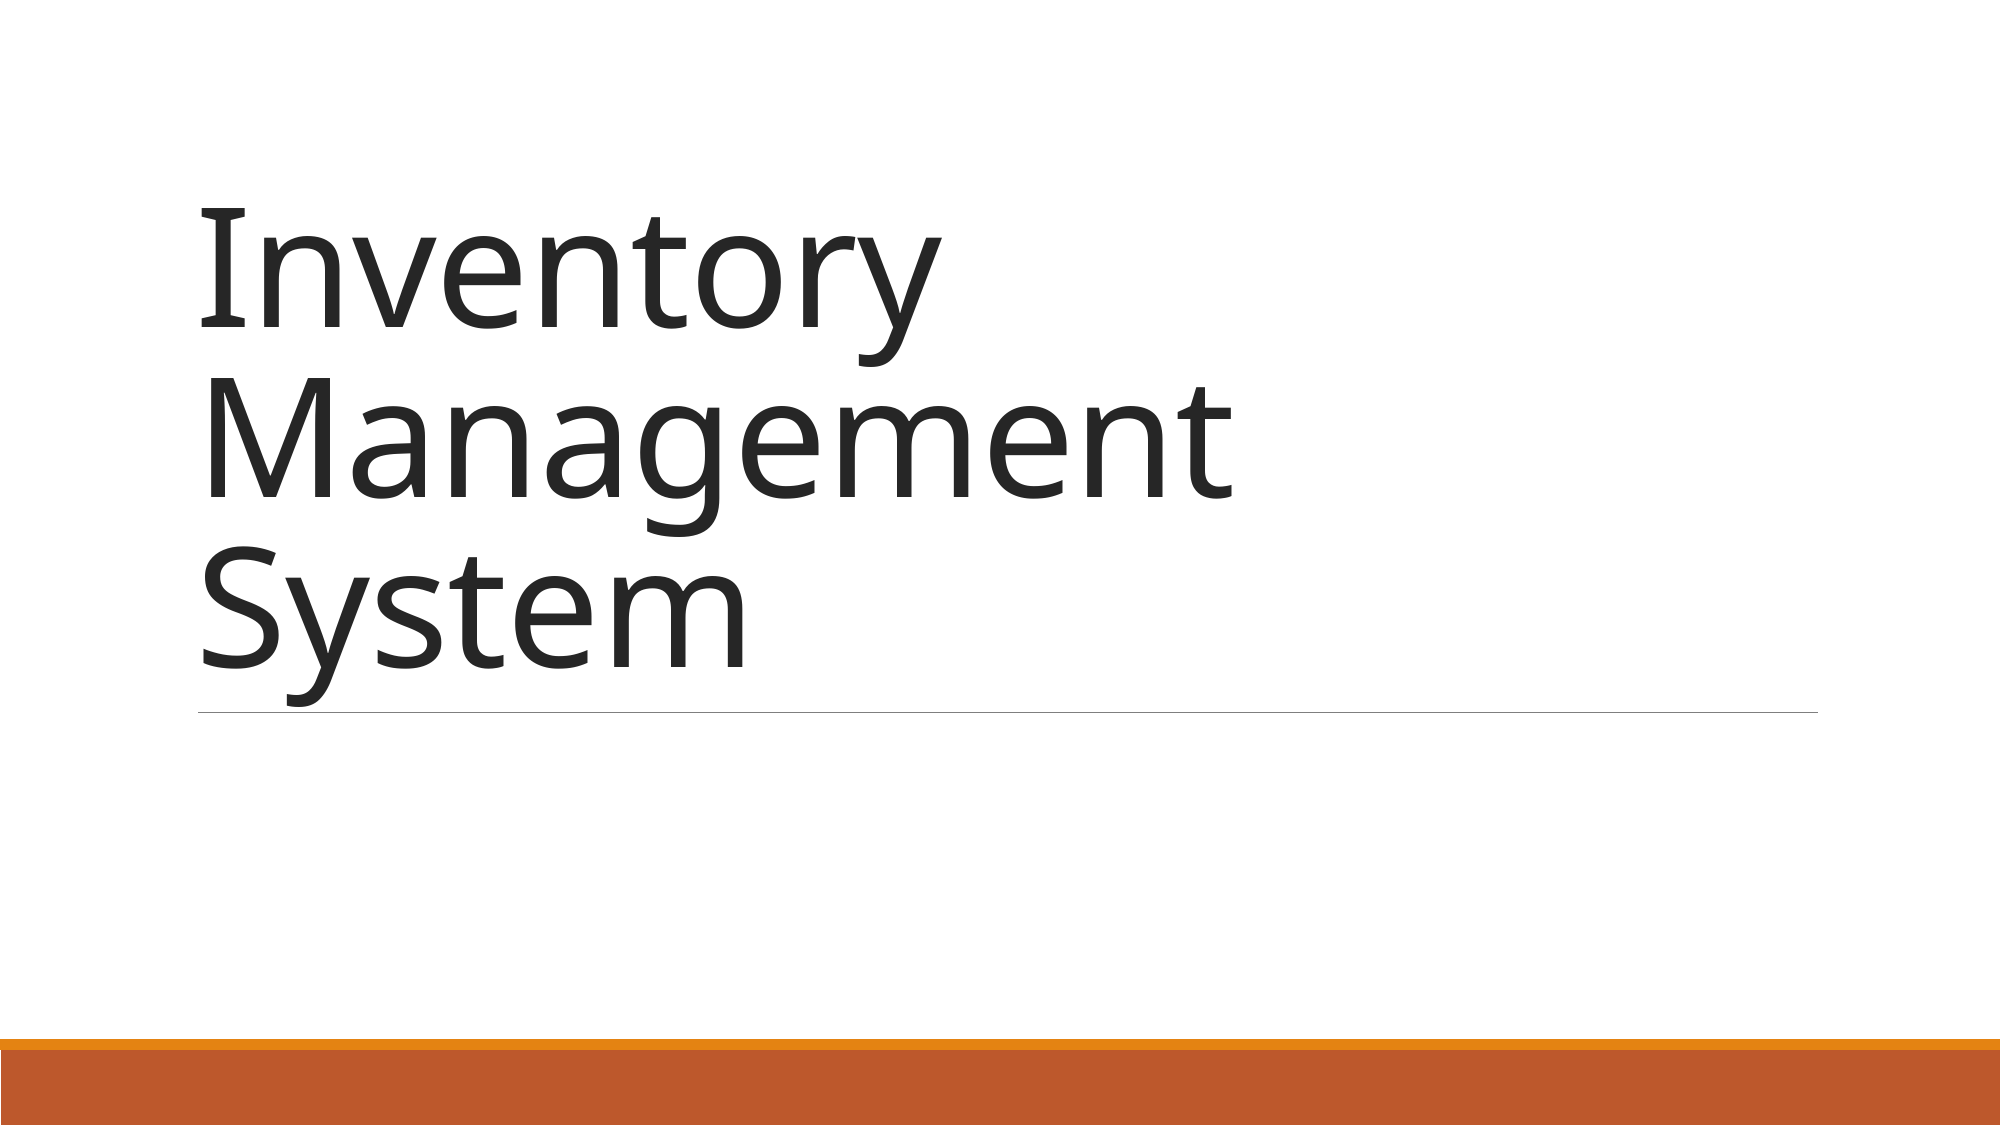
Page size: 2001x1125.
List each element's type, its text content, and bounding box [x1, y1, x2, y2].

title Inventory Management System [180, 124, 1831, 710]
